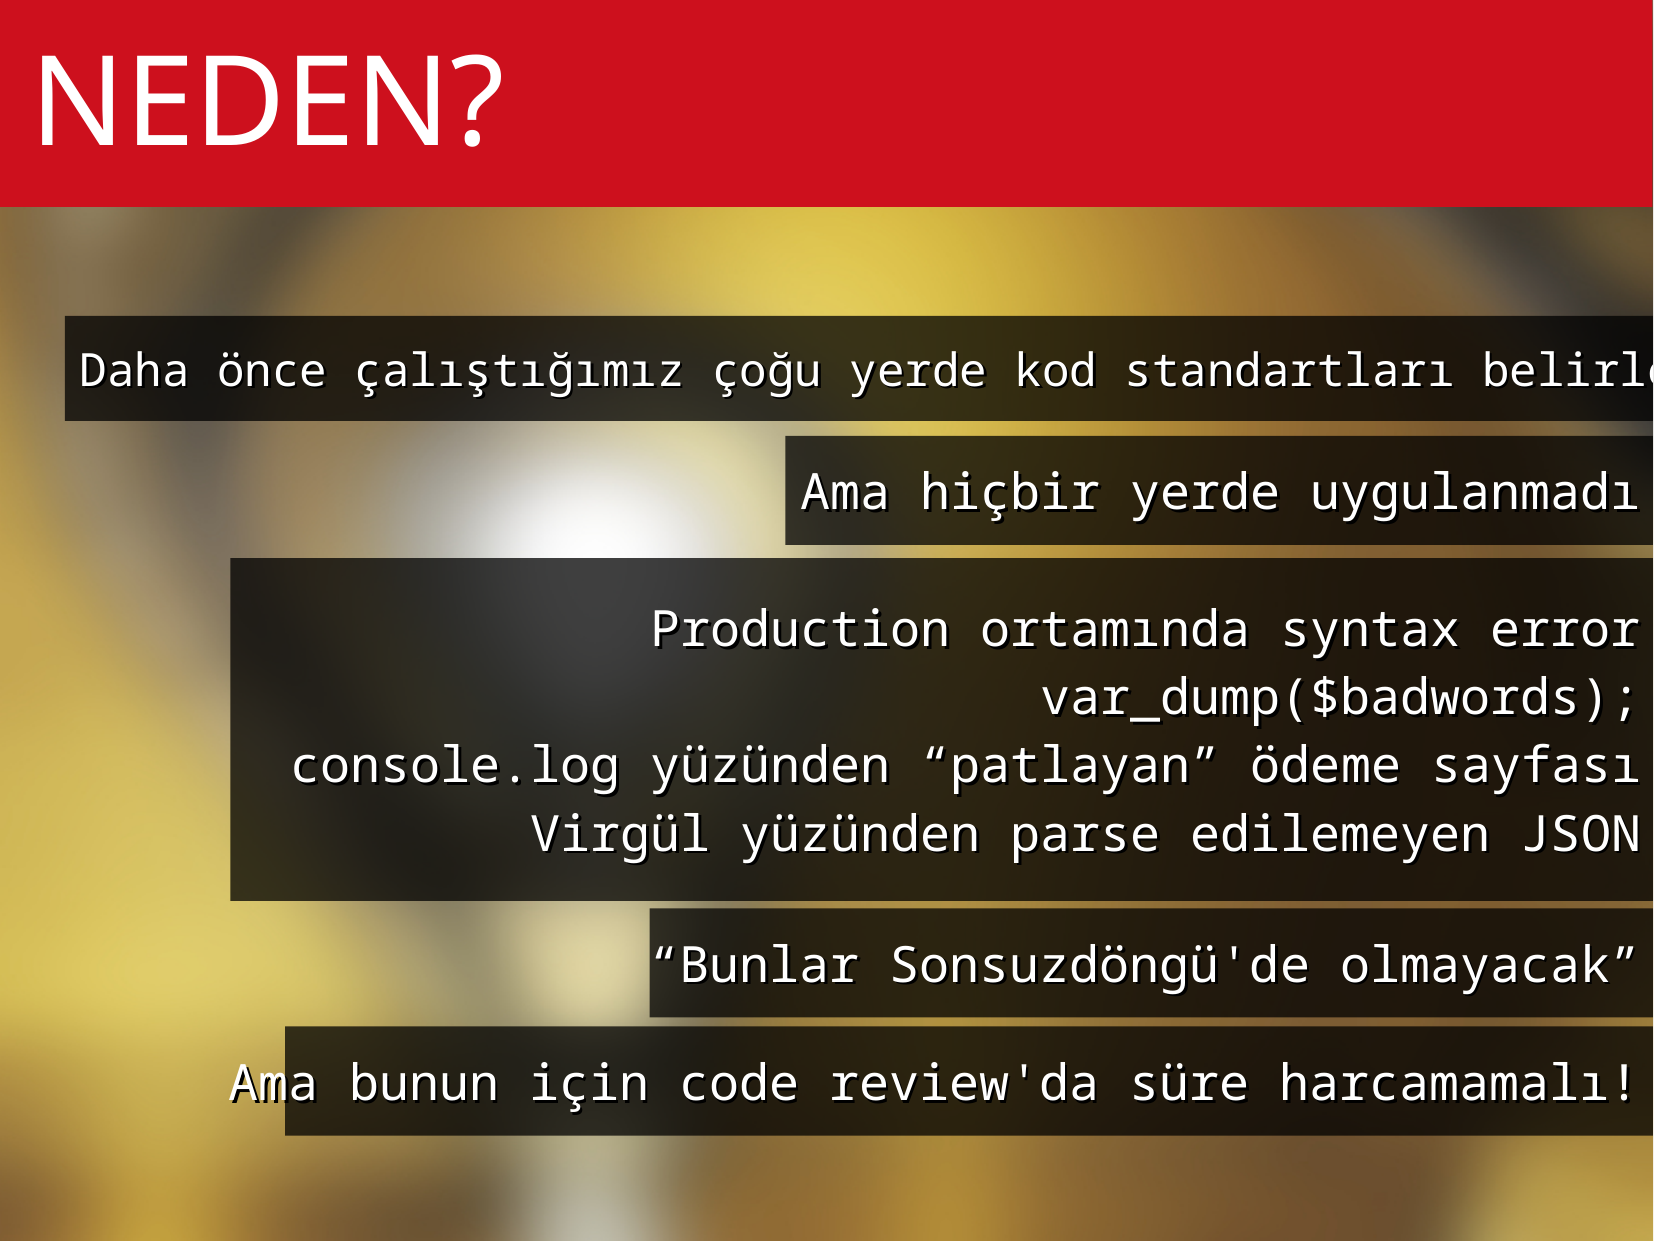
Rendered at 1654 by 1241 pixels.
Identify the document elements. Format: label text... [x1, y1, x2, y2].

text_box Ama bunun için code review'da süre harcamamalı! [285, 1026, 1653, 1136]
text_box Daha önce çalıştığımız çoğu yerde kod standartları belirlendi [64, 315, 1653, 421]
text_box “Bunlar Sonsuzdöngü'de olmayacak” [649, 908, 1653, 1018]
title NEDEN? [0, 0, 1653, 207]
text_box Production ortamında syntax error var_dump($badwords); console.log yüzünden “patlayan” ödeme sayfası Virgül yüzünden parse edilemeyen JSON [230, 558, 1653, 901]
picture [0, 0, 1654, 1241]
text_box Ama hiçbir yerde uygulanmadı [785, 435, 1653, 545]
